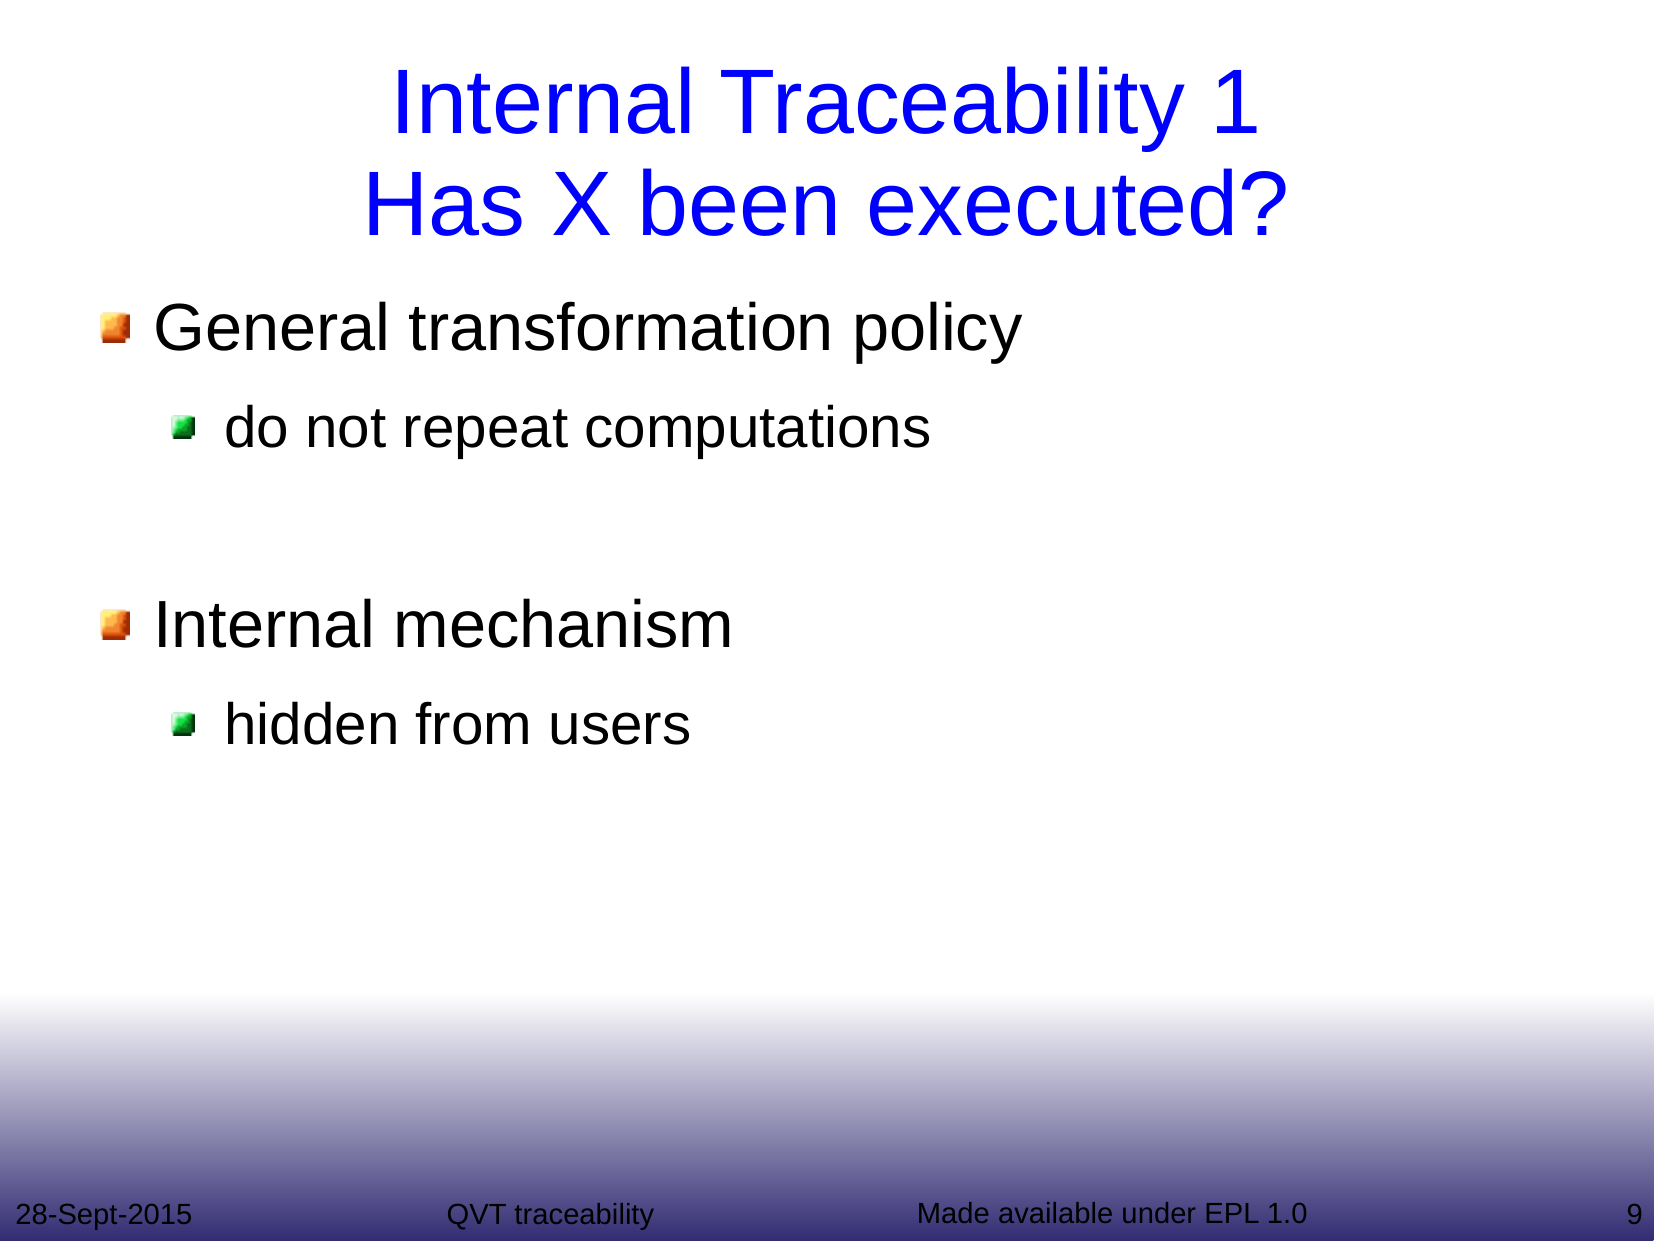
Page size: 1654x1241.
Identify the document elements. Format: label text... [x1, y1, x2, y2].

title Internal Traceability 1 Has X been executed? [82, 49, 1571, 257]
list General transformation policy do not repeat computations Internal mechanism hidden from users [82, 290, 1571, 1109]
